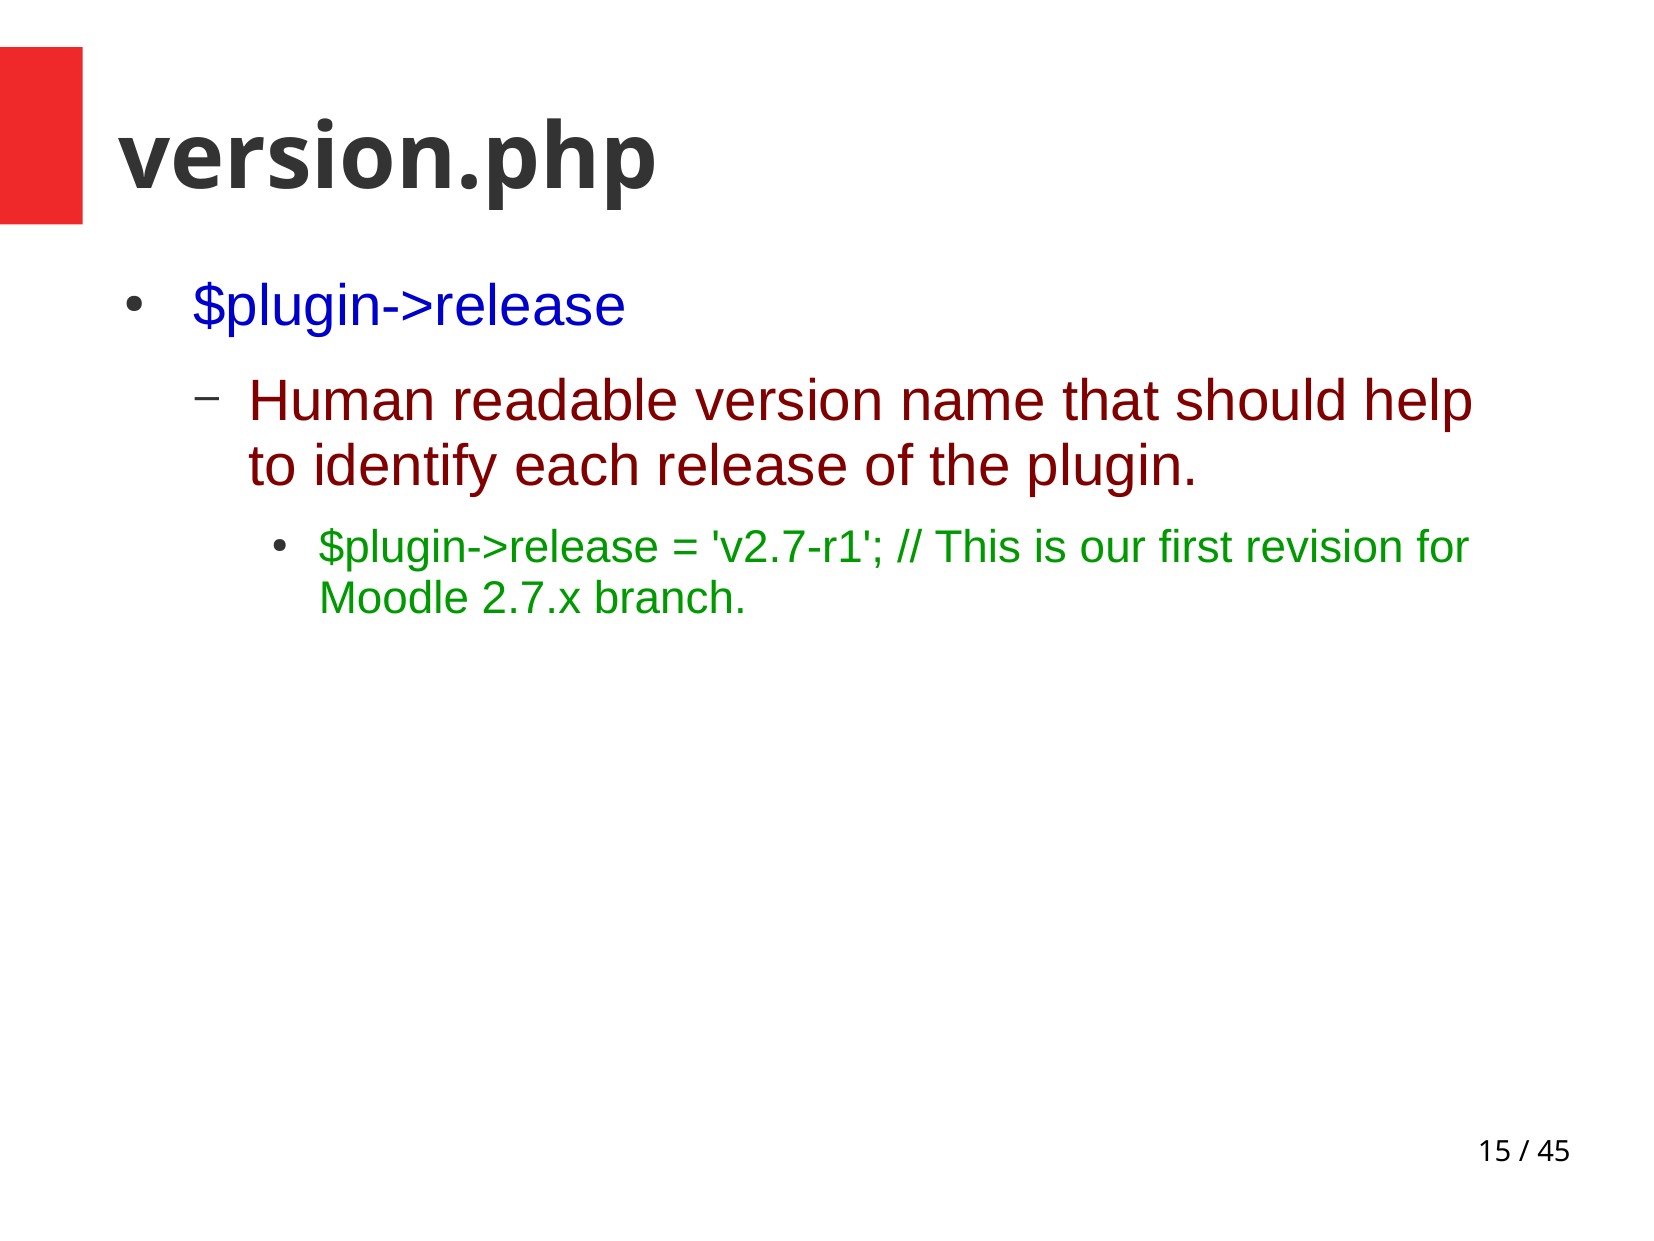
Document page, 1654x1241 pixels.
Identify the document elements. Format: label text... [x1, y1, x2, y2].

title version.php [118, 49, 1571, 257]
list $plugin->release Human readable version name that should help to identify each release of the plugin. $plugin->release = 'v2.7-r1'; // This is our first revision for Moodle 2.7.x branch. [106, 272, 1524, 993]
